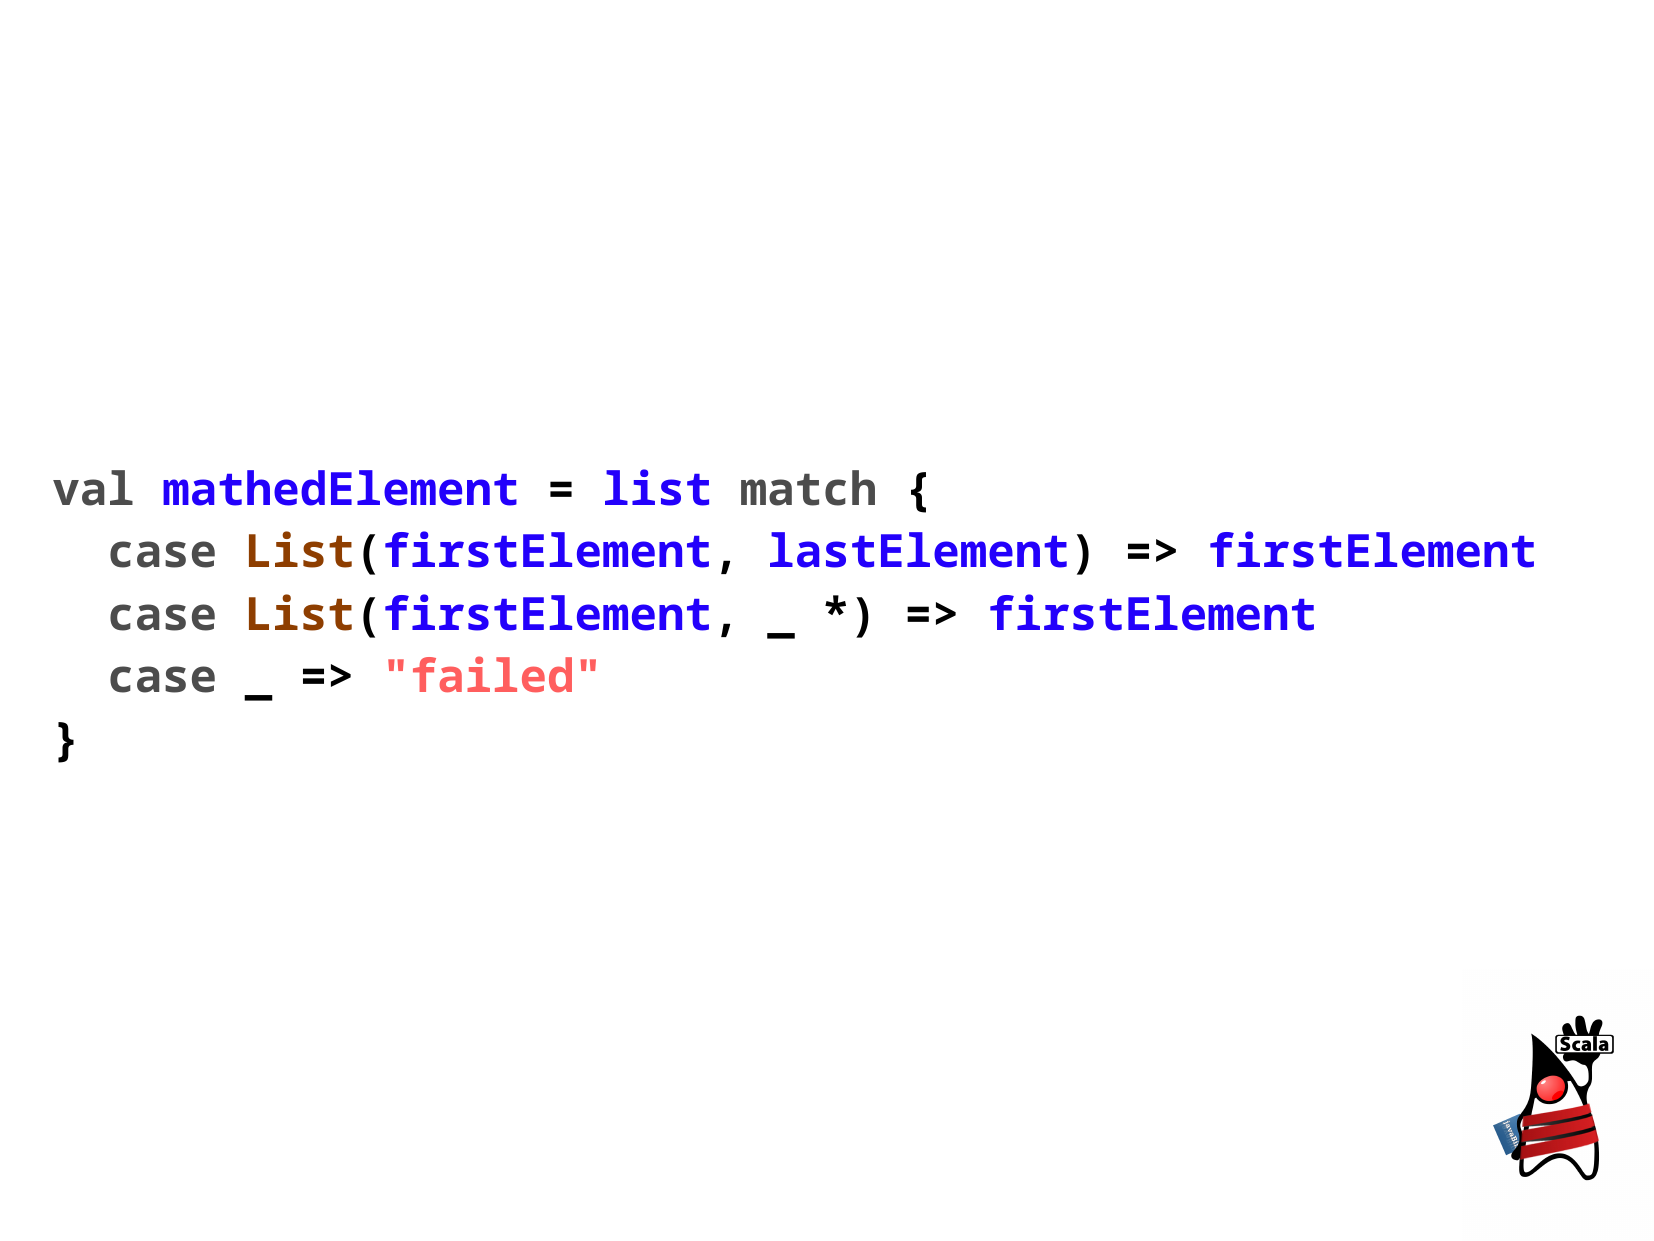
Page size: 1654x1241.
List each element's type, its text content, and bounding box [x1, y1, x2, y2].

picture [1462, 969, 1654, 1241]
text_box val mathedElement = list match { case List(firstElement, lastElement) => firstElement case List(firstElement, _ *) => firstElement case _ => "failed" } [37, 448, 1625, 723]
